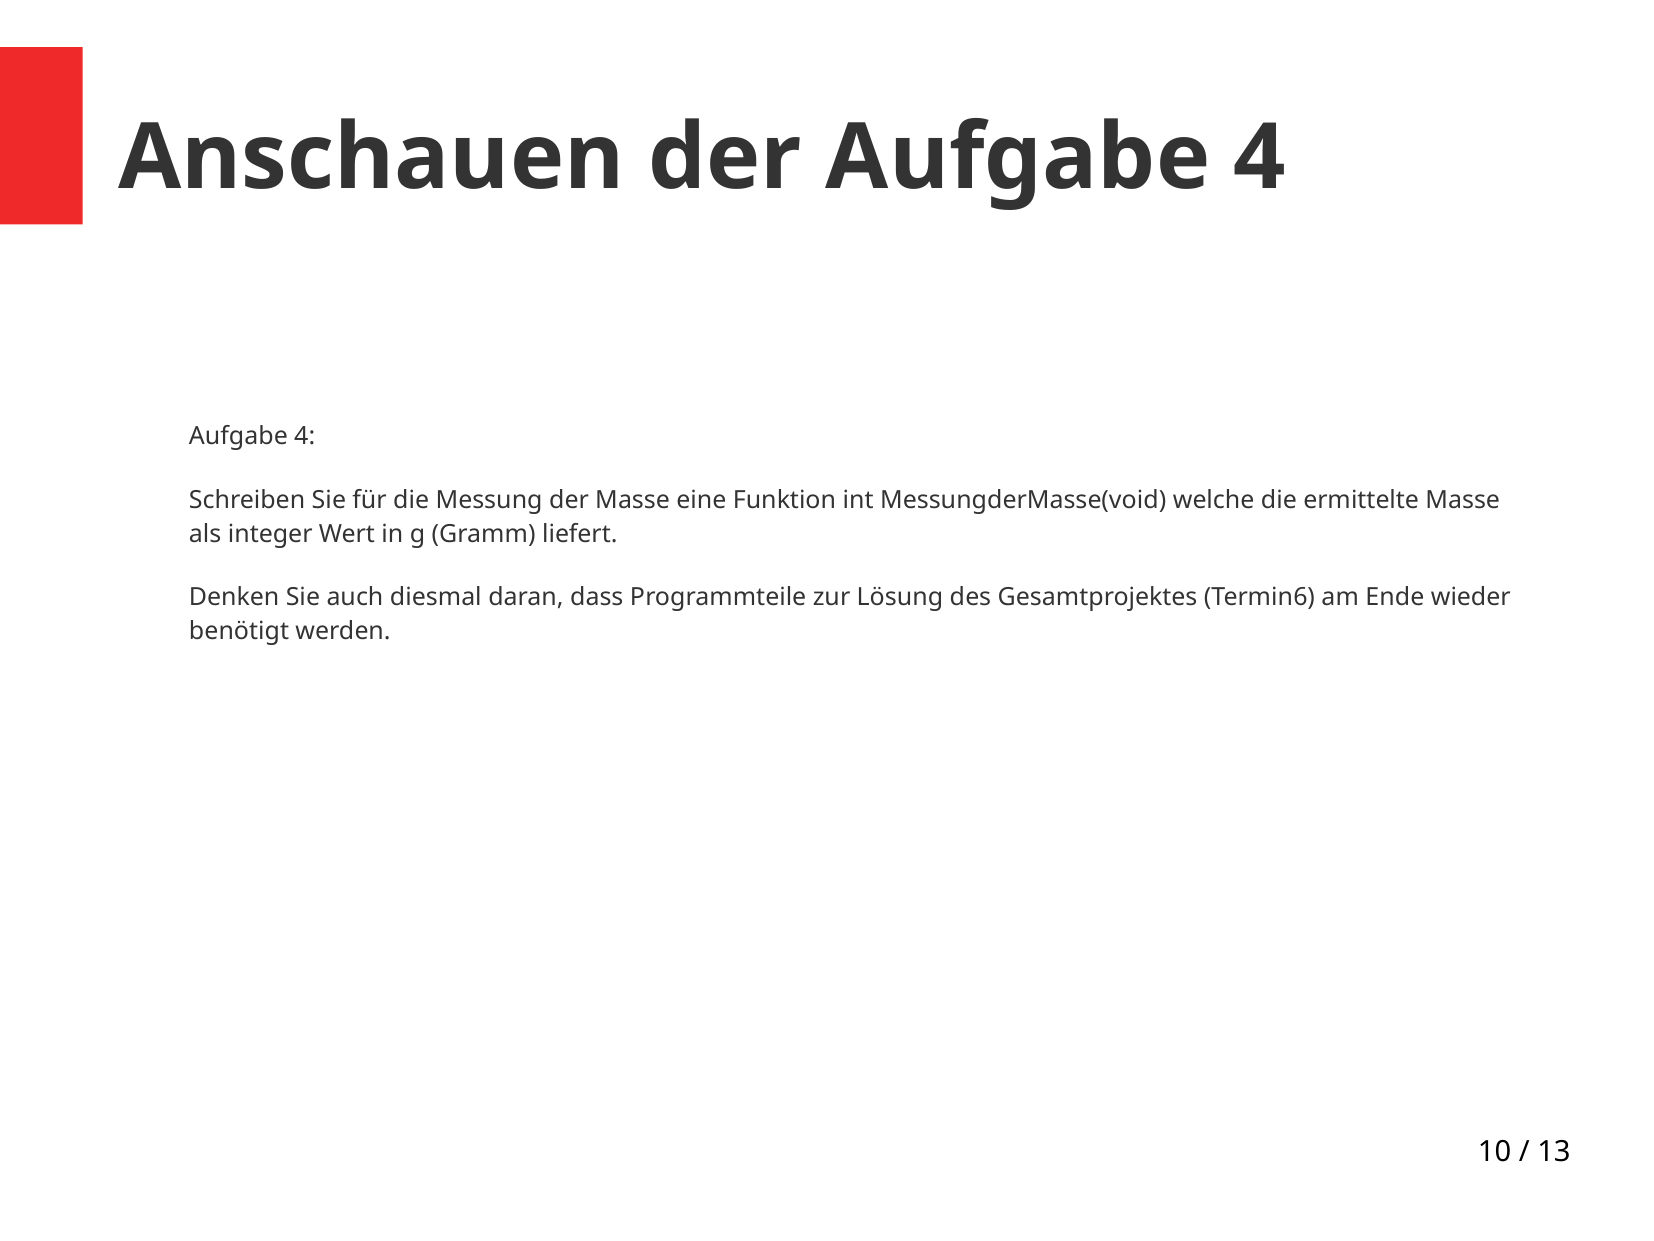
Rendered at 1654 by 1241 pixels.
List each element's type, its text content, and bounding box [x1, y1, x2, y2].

title Anschauen der Aufgabe 4 [118, 49, 1571, 257]
list Aufgabe 4: Schreiben Sie für die Messung der Masse eine Funktion int MessungderMasse(void) welche die ermittelte Masse als integer Wert in g (Gramm) liefert. Denken Sie auch diesmal daran, dass Programmteile zur Lösung des Gesamtprojektes (Termin6) am Ende wieder benötigt werden. [118, 354, 1536, 1074]
